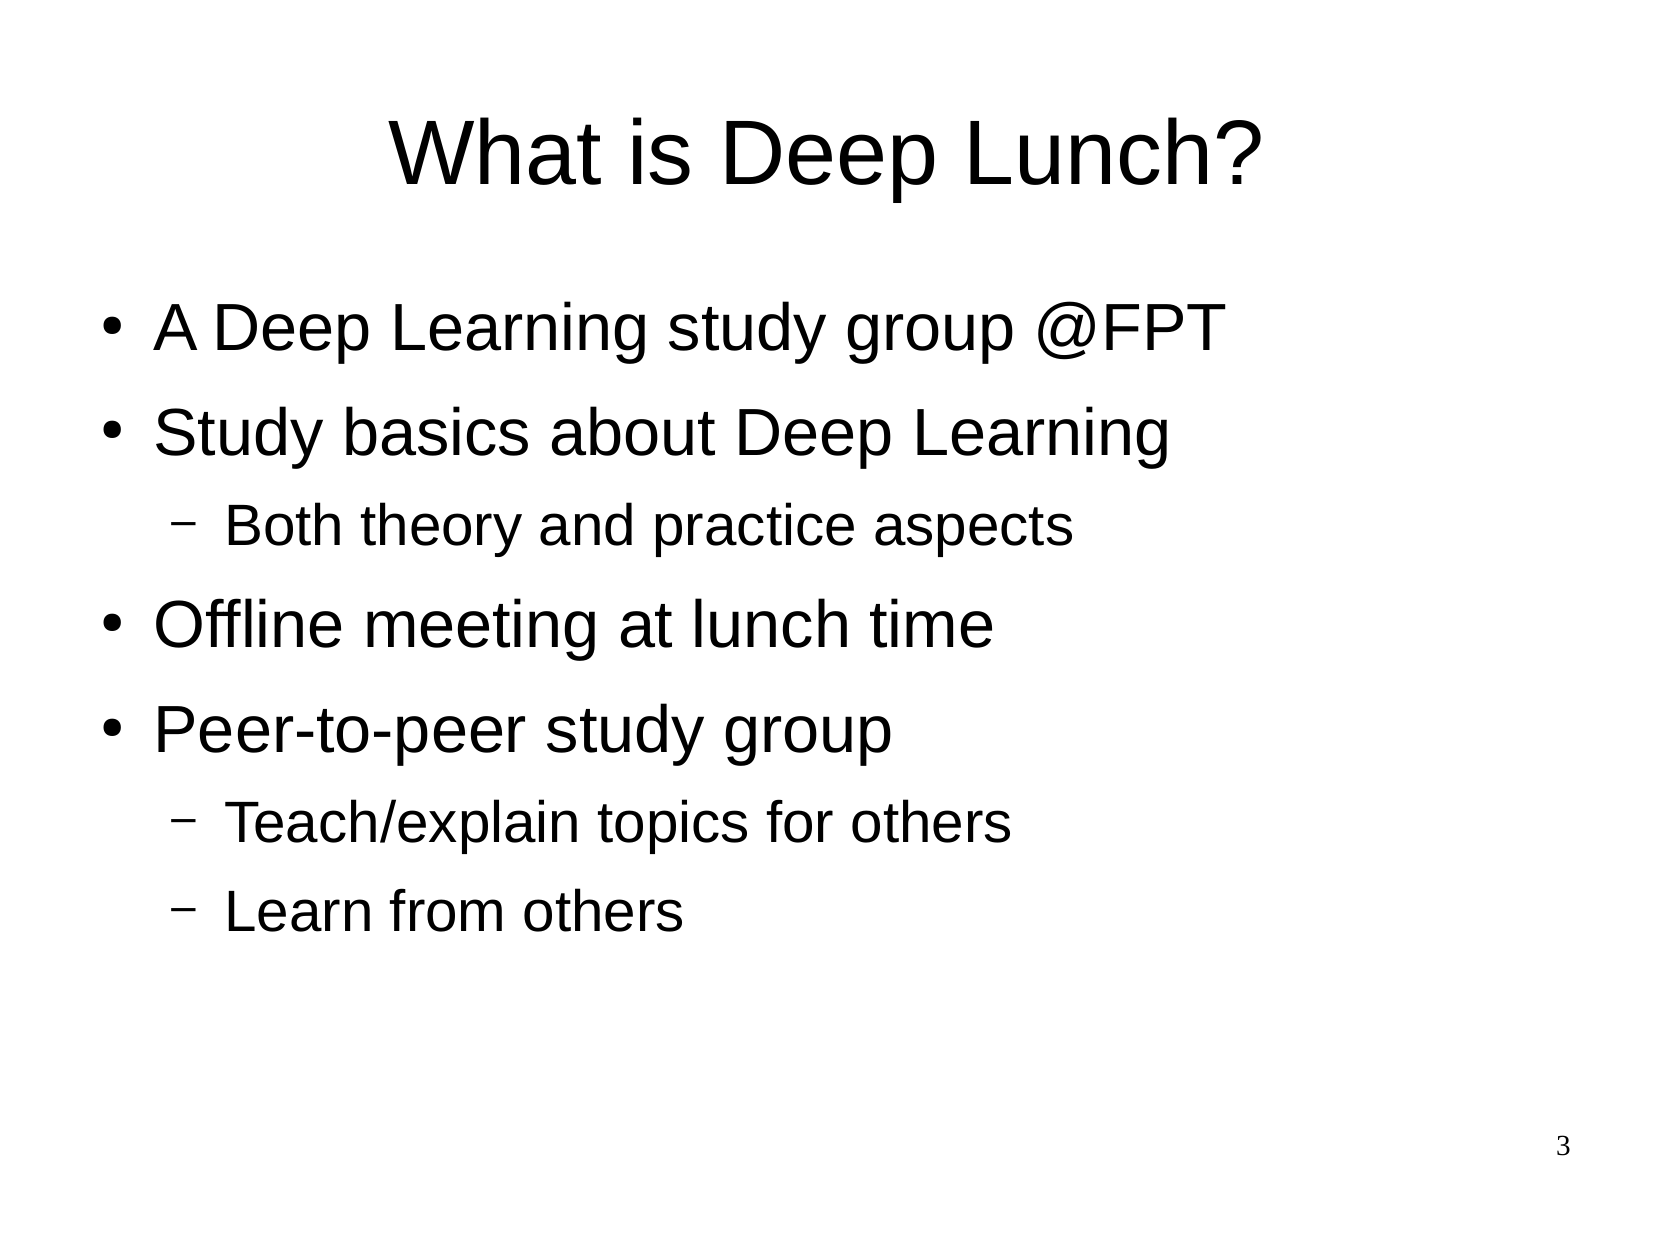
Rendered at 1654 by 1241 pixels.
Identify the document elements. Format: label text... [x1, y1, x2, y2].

list A Deep Learning study group @FPT Study basics about Deep Learning Both theory and practice aspects Offline meeting at lunch time Peer-to-peer study group Teach/explain topics for others Learn from others [82, 290, 1571, 1010]
title What is Deep Lunch? [82, 49, 1571, 257]
